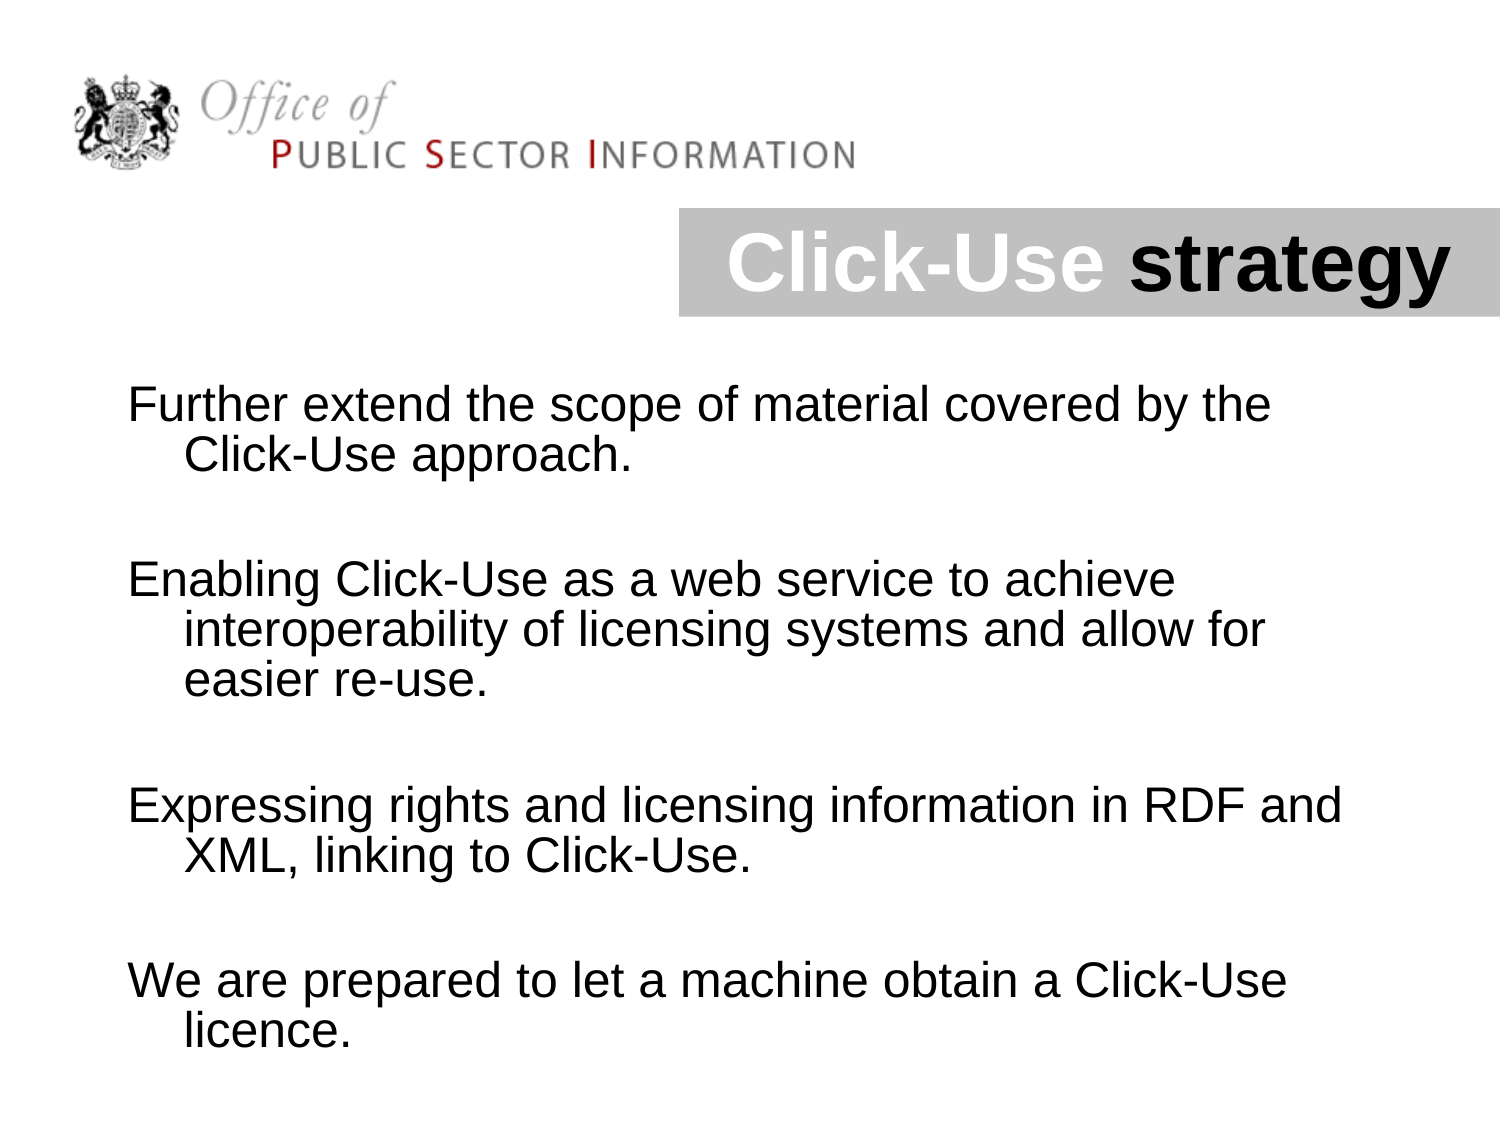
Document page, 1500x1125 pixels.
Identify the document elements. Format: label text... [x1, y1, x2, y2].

text_box Click-Use strategy [679, 208, 1500, 317]
text_box Further extend the scope of material covered by the Click-Use approach. Enabling Click-Use as a web service to achieve interoperability of licensing systems and allow for easier re-use. Expressing rights and licensing information in RDF and XML, linking to Click-Use. We are prepared to let a machine obtain a Click-Use licence. [112, 373, 1388, 883]
picture [64, 66, 865, 181]
